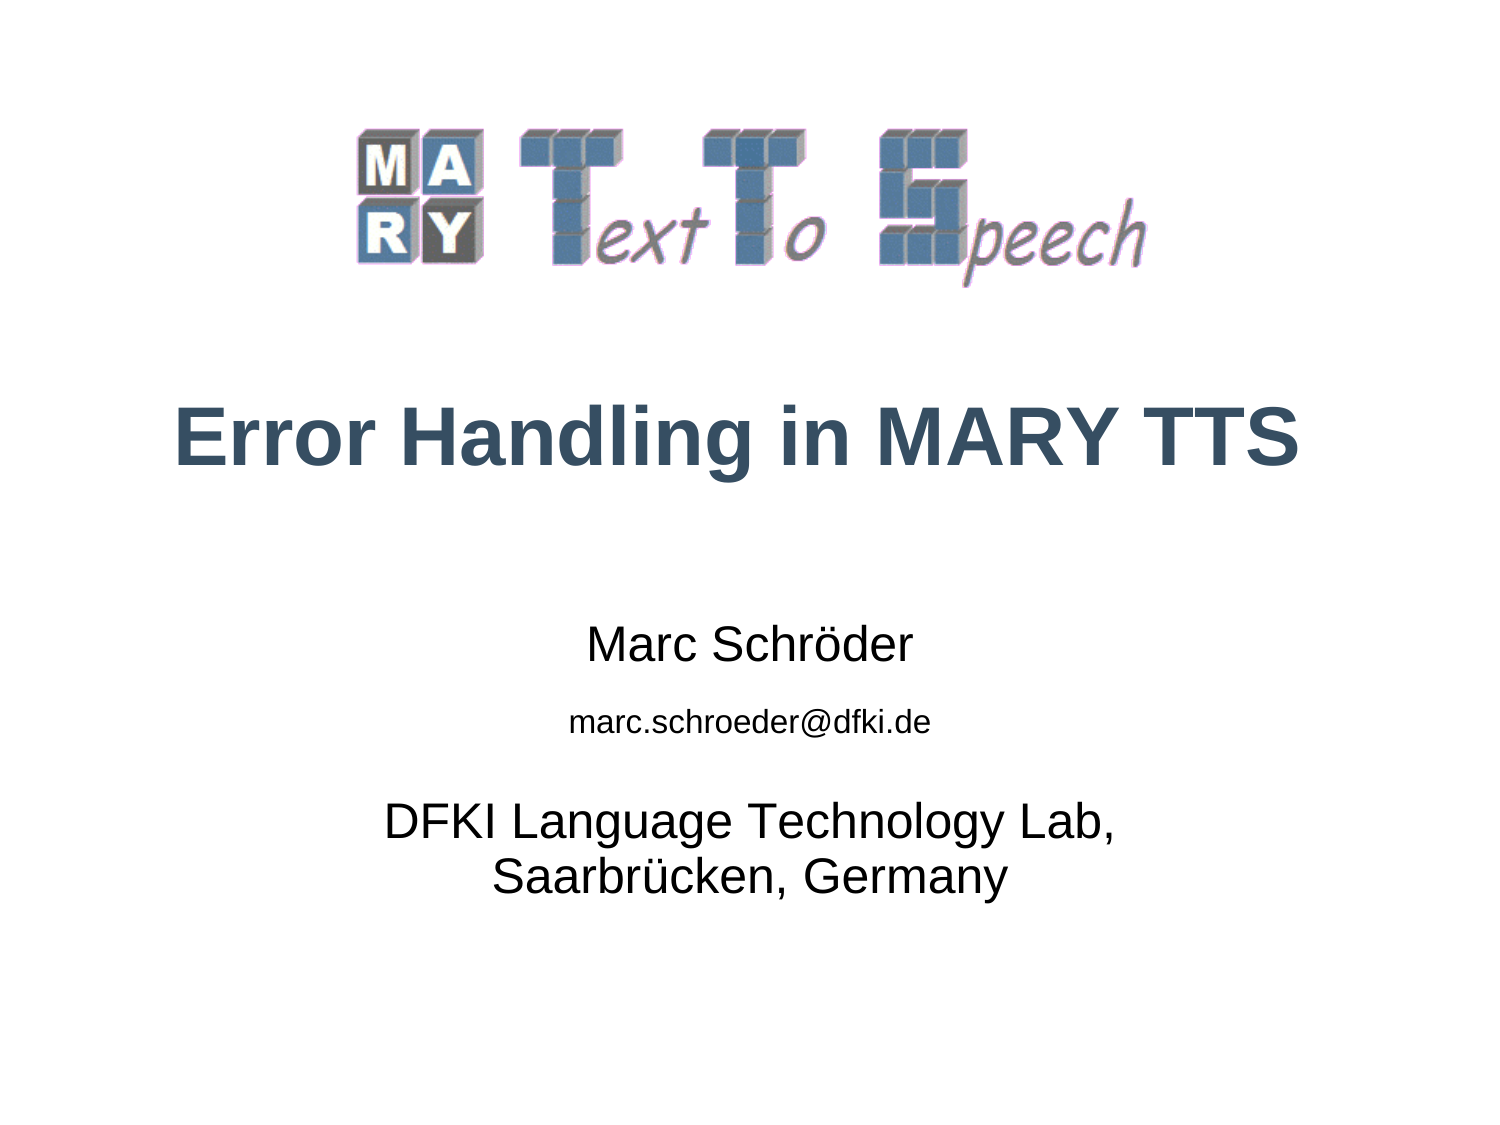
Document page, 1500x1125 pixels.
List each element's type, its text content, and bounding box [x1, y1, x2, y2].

title Error Handling in MARY TTS [62, 356, 1413, 524]
picture [351, 123, 1149, 291]
text_box Marc Schröder marc.schroeder@dfki.de DFKI Language Technology Lab, Saarbrücken, Germany [383, 620, 1117, 905]
